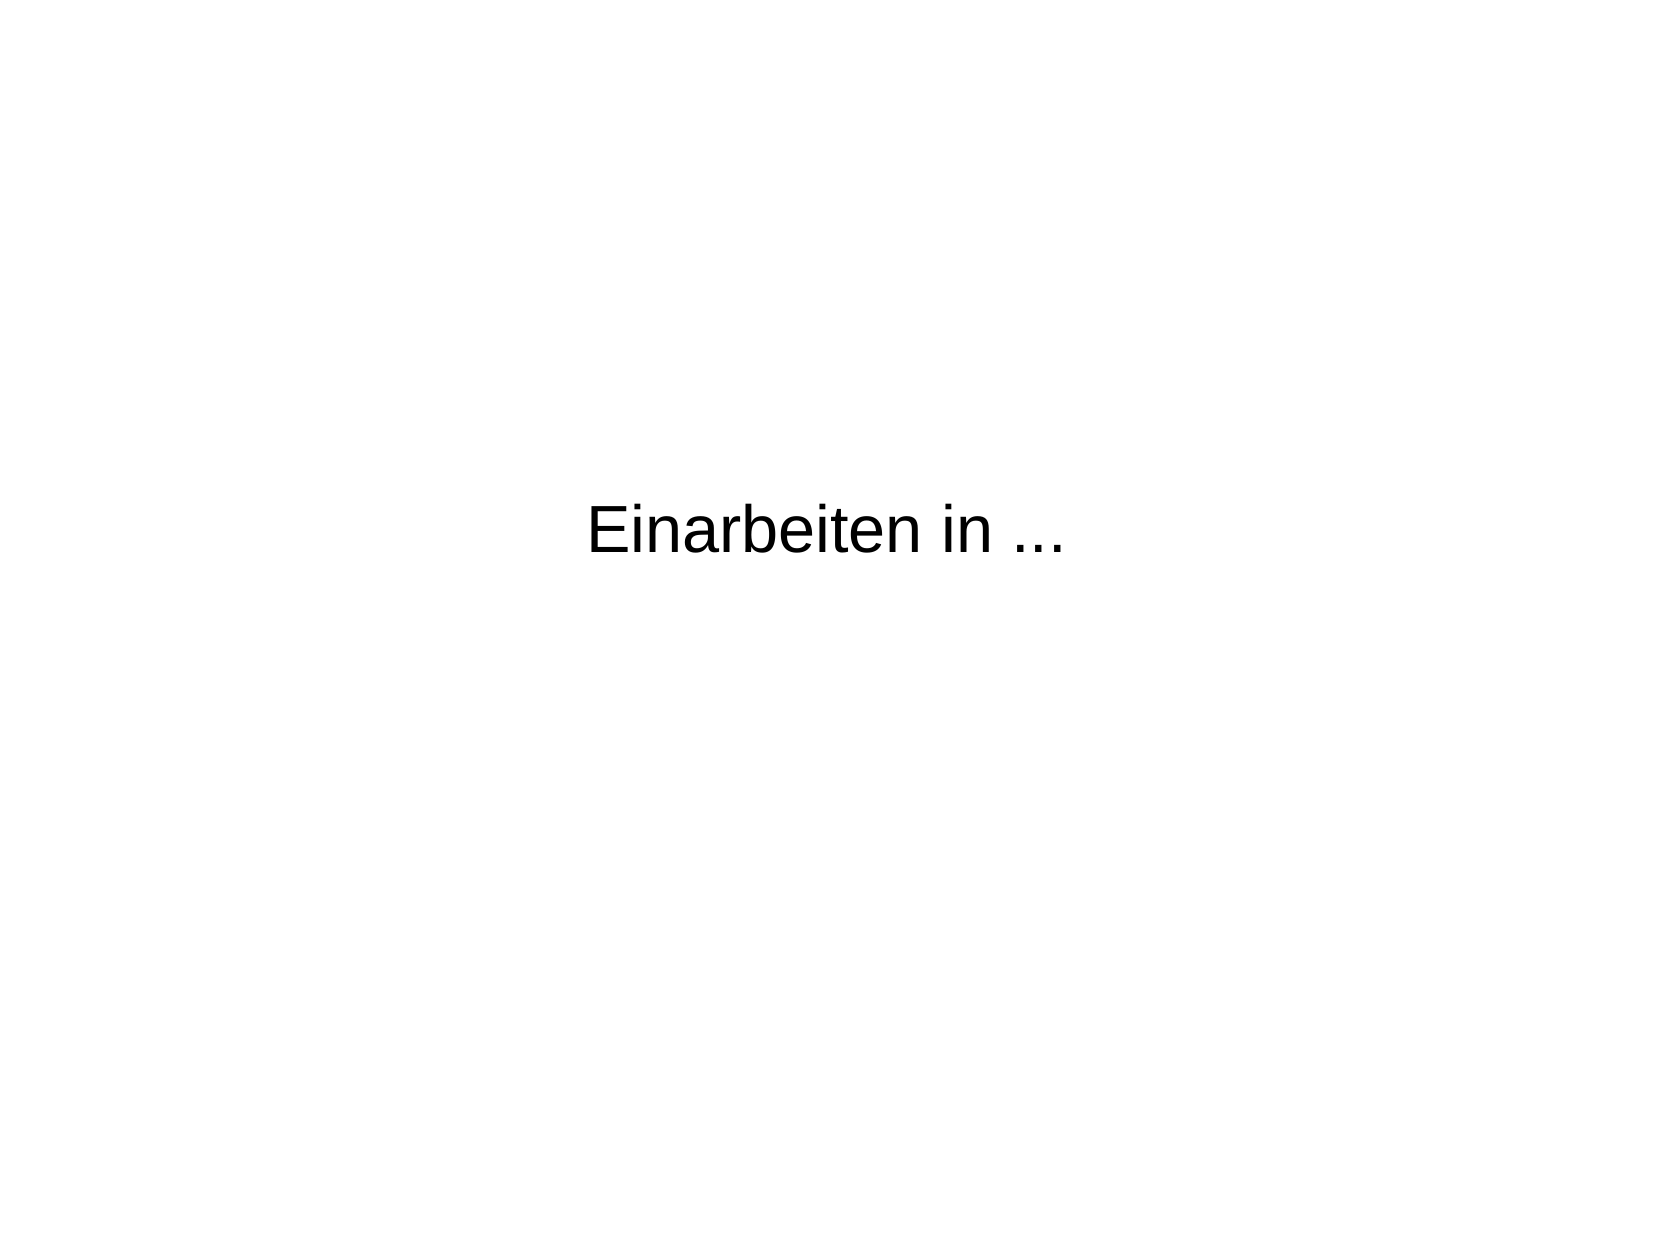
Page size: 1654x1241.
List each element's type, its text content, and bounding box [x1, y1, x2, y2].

subtitle Einarbeiten in ... [82, 49, 1571, 1010]
